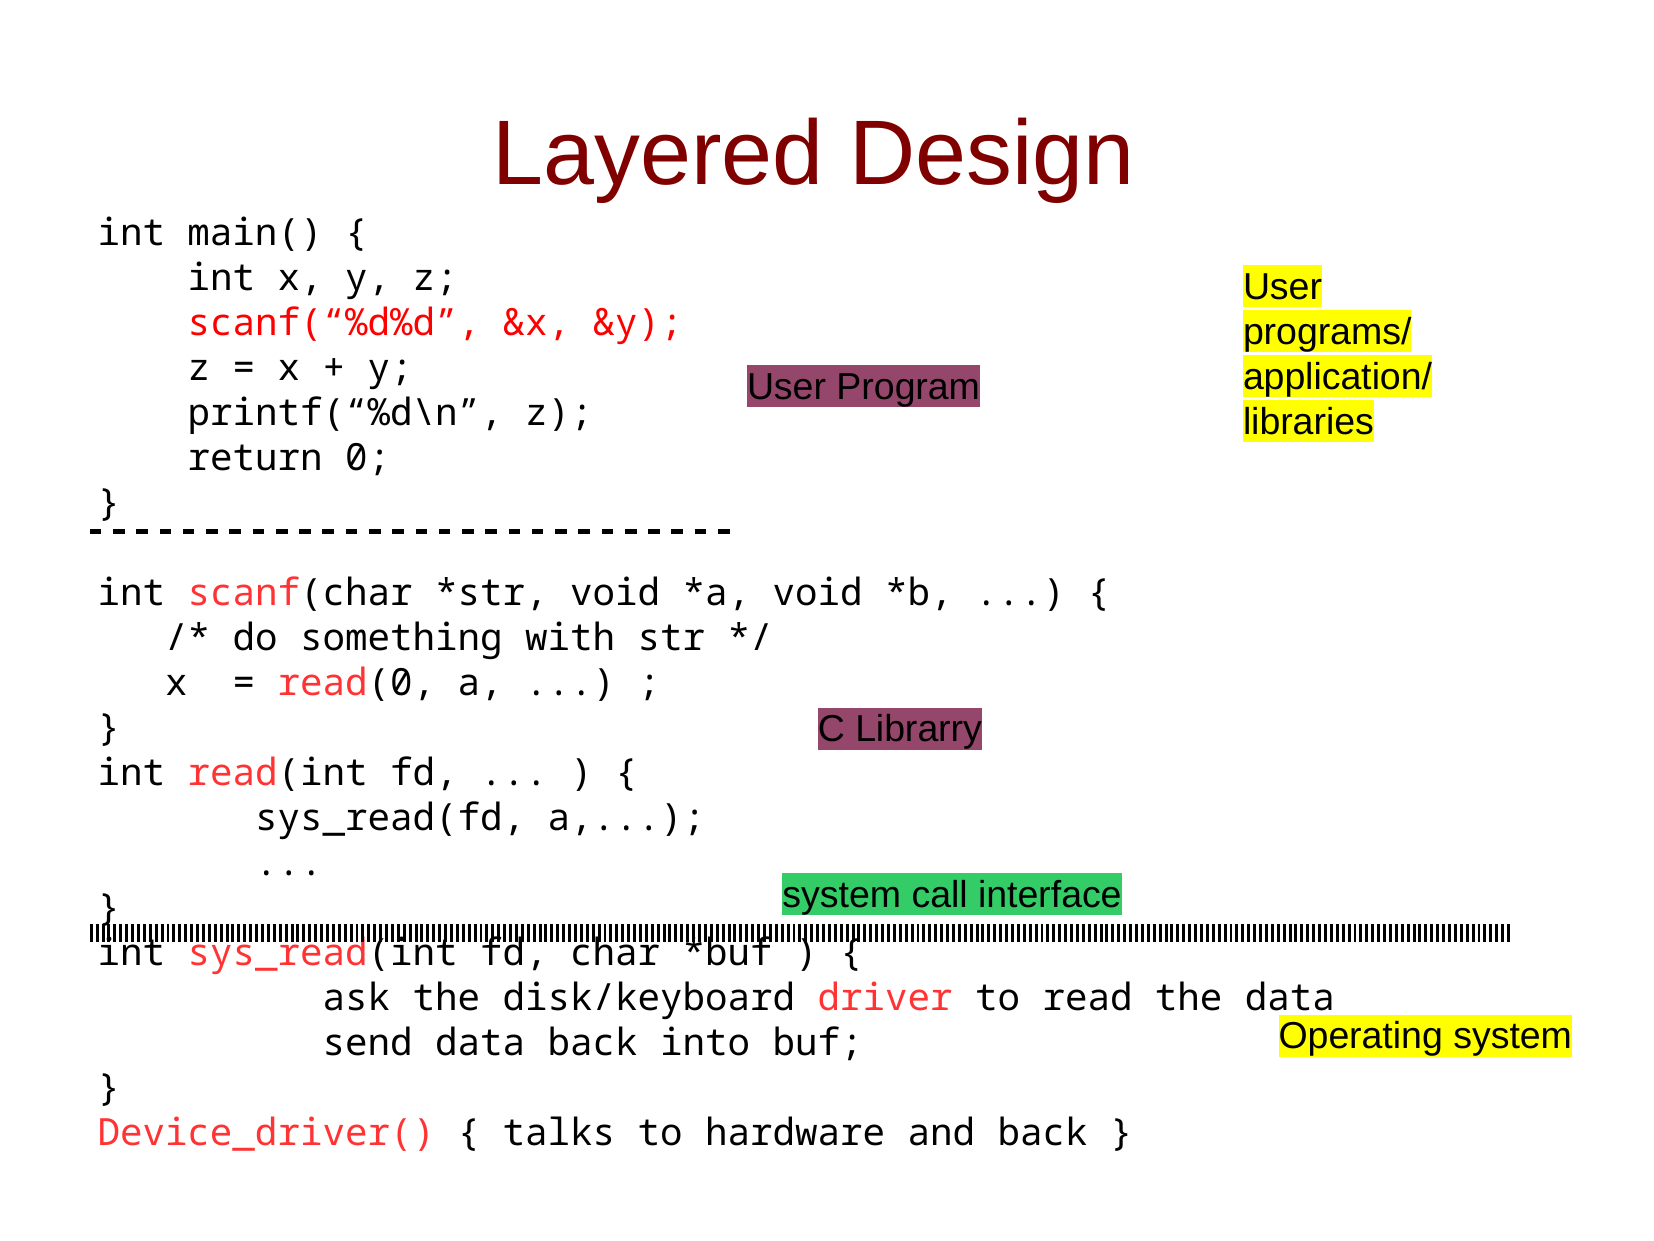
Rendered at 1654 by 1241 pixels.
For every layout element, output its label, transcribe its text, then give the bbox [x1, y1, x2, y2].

text_box int main() { int x, y, z; scanf(“%d%d”, &x, &y); z = x + y; printf(“%d\n”, z); return 0; } int scanf(char *str, void *a, void *b, ...) { /* do something with str */ x = read(0, a, ...) ; } int read(int fd, ... ) { sys_read(fd, a,...); ... } int sys_read(int fd, char *buf ) { ask the disk/keyboard driver to read the data send data back into buf; } Device_driver() { talks to hardware and back } [82, 200, 1350, 1173]
text_box User Program [732, 354, 1016, 425]
text_box C Librarry [803, 696, 1087, 767]
title Layered Design [82, 49, 1571, 257]
text_box User programs/ application/ libraries [1228, 254, 1512, 450]
text_box Operating system [1263, 1003, 1587, 1064]
text_box system call interface [767, 862, 1137, 923]
